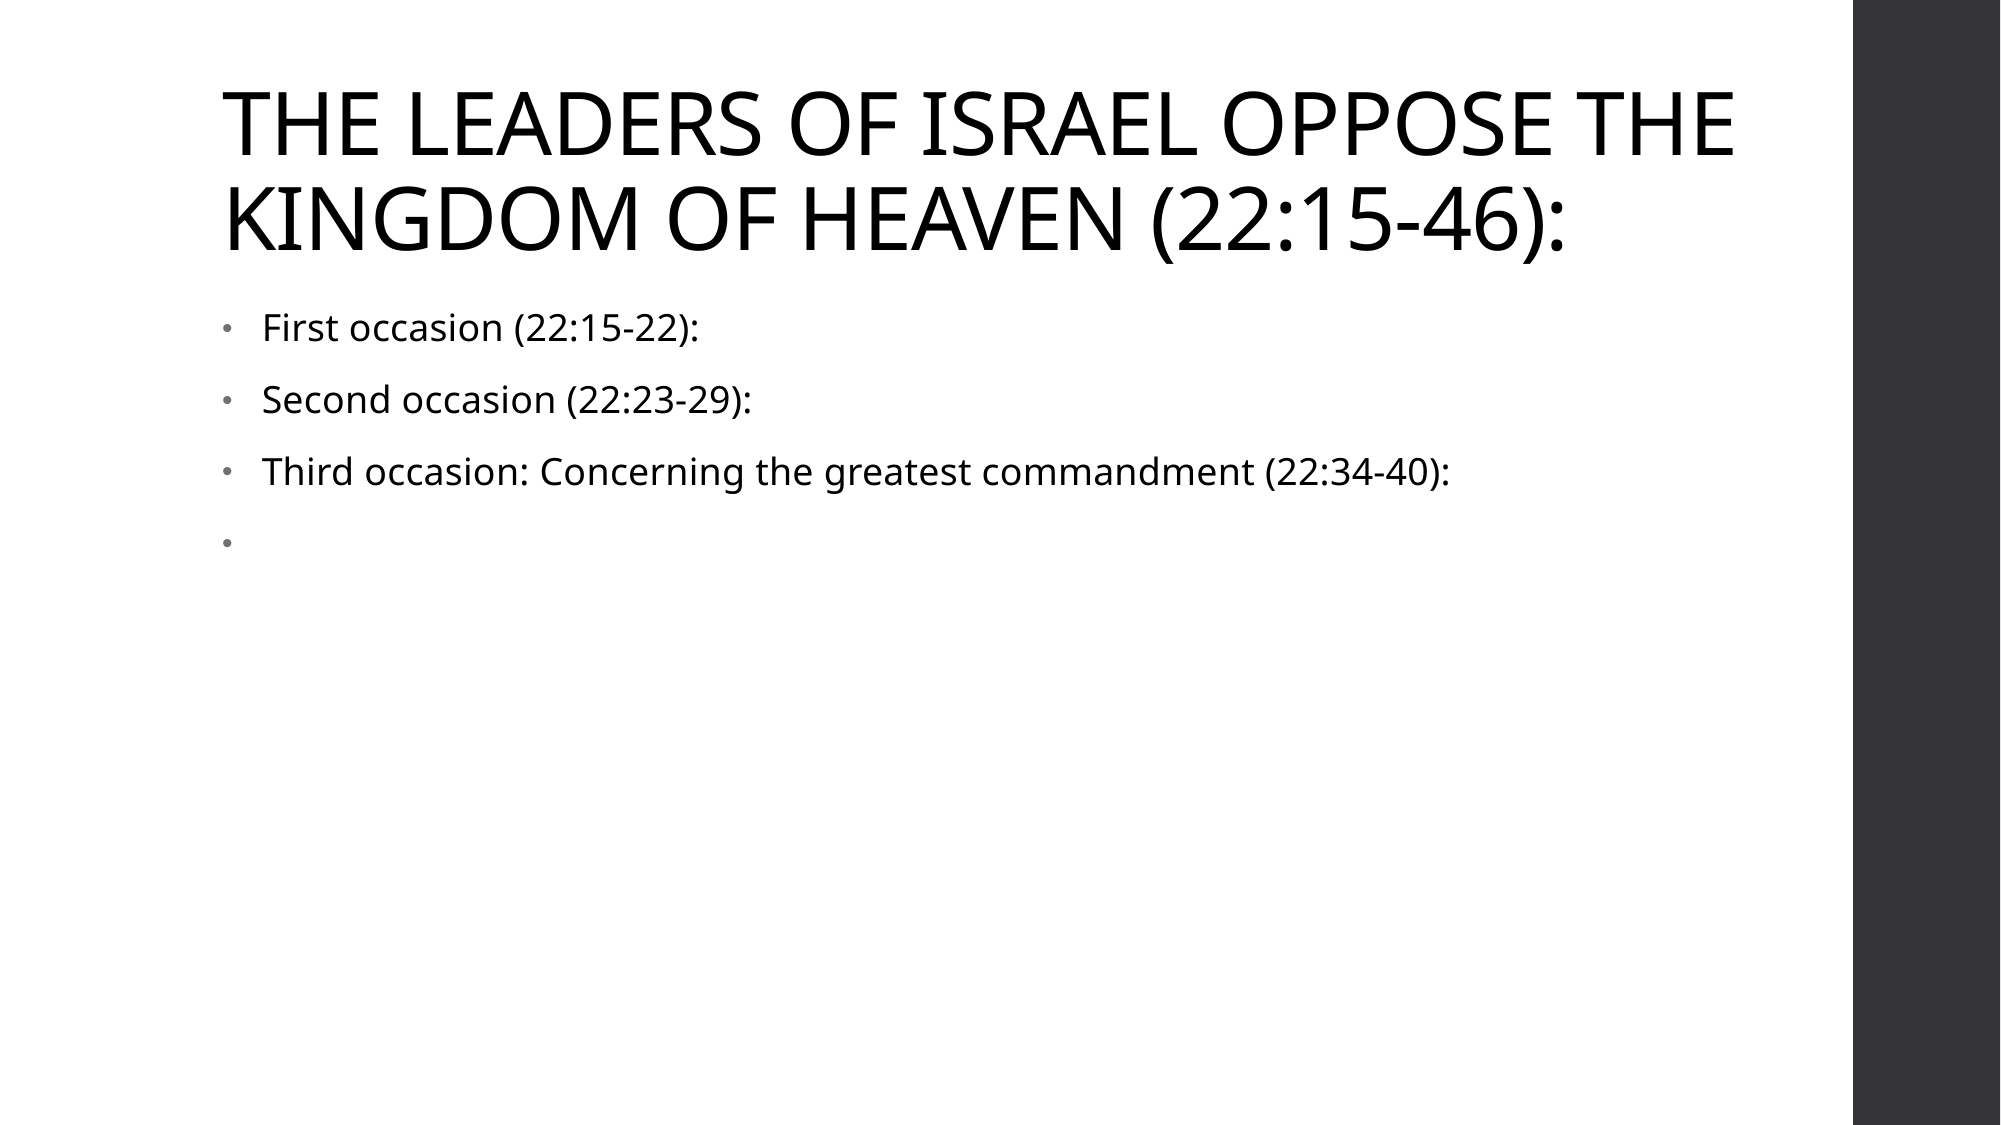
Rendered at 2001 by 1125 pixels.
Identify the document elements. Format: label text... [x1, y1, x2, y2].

title THE LEADERS OF ISRAEL OPPOSE THE KINGDOM OF HEAVEN (22:15-46): [206, 60, 1797, 278]
list First occasion (22:15-22): Second occasion (22:23-29): Third occasion: Concerning the greatest commandment (22:34-40): [206, 299, 1617, 1014]
